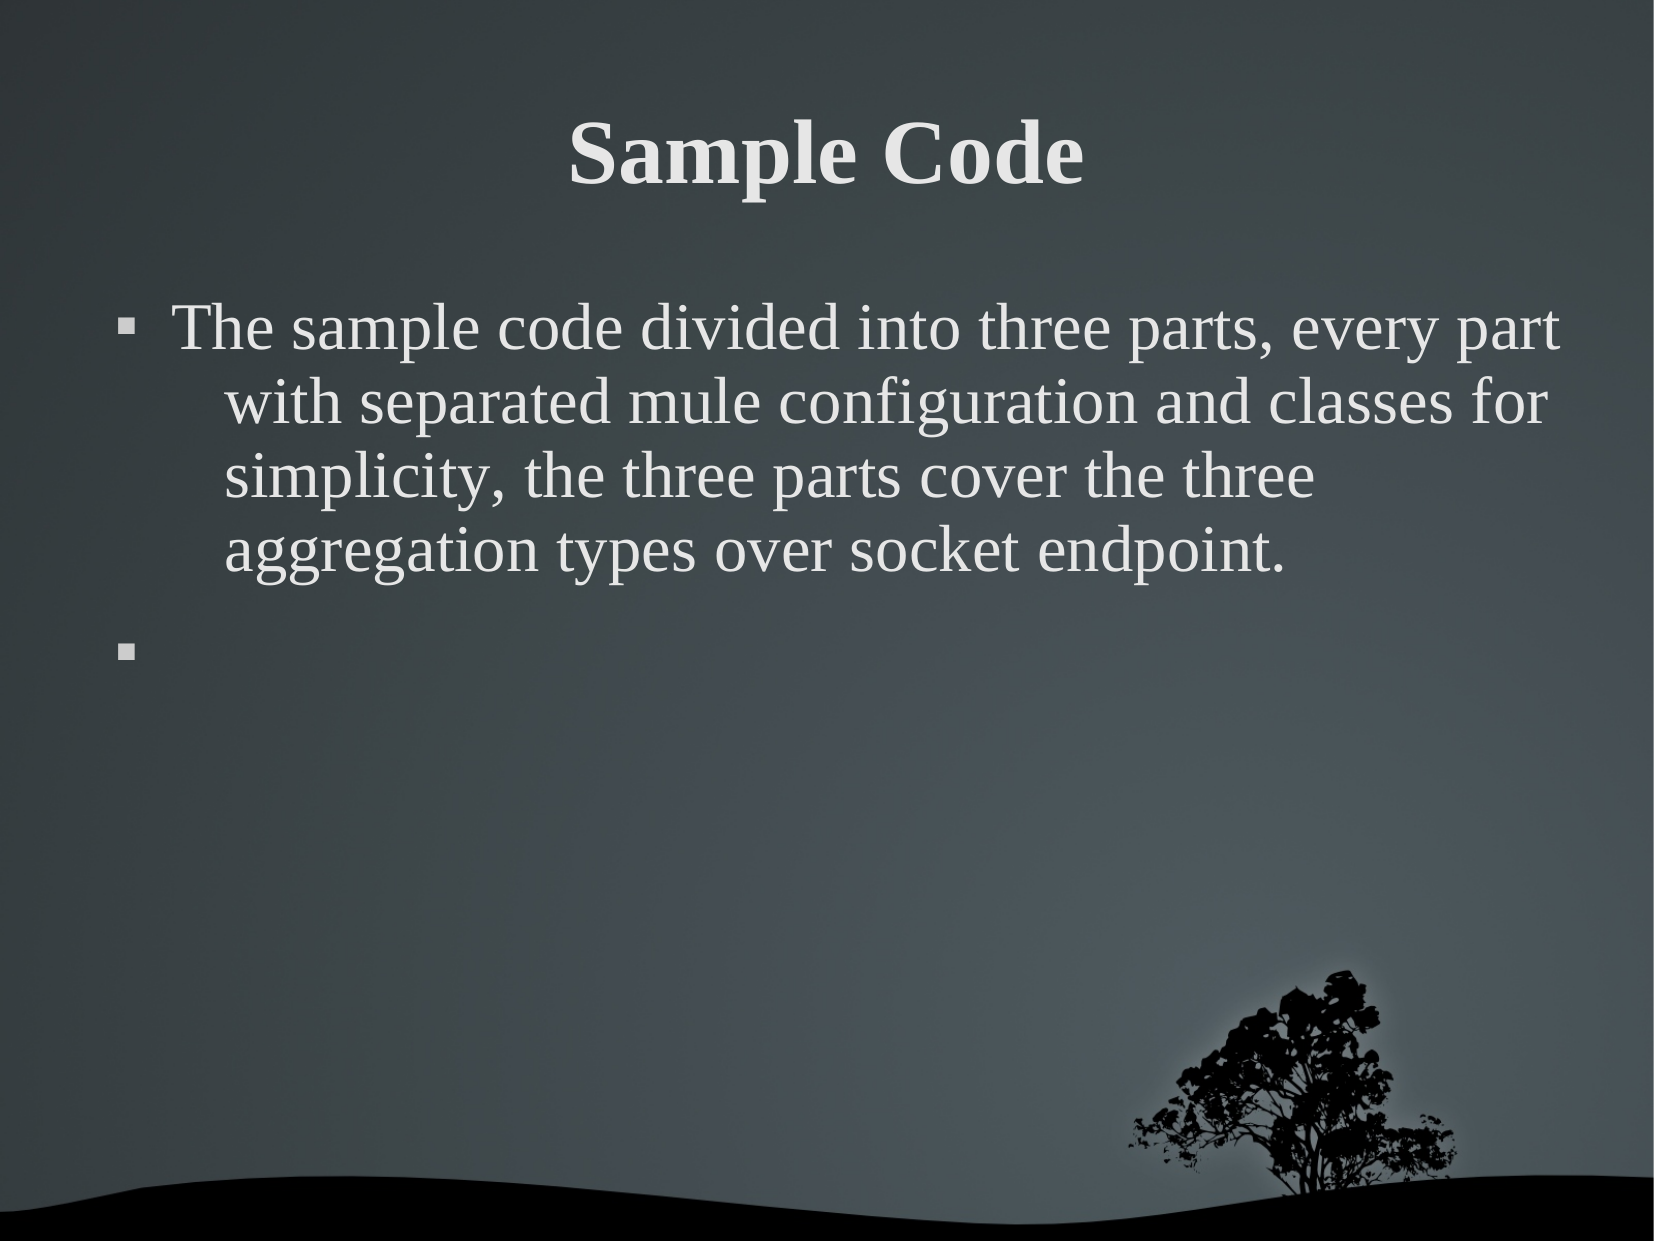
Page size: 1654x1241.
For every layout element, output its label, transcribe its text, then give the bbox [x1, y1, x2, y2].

list The sample code divided into three parts, every part with separated mule configuration and classes for simplicity, the three parts cover the three aggregation types over socket endpoint. [82, 290, 1571, 1109]
picture [0, 0, 1654, 1241]
title Sample Code [82, 49, 1571, 257]
